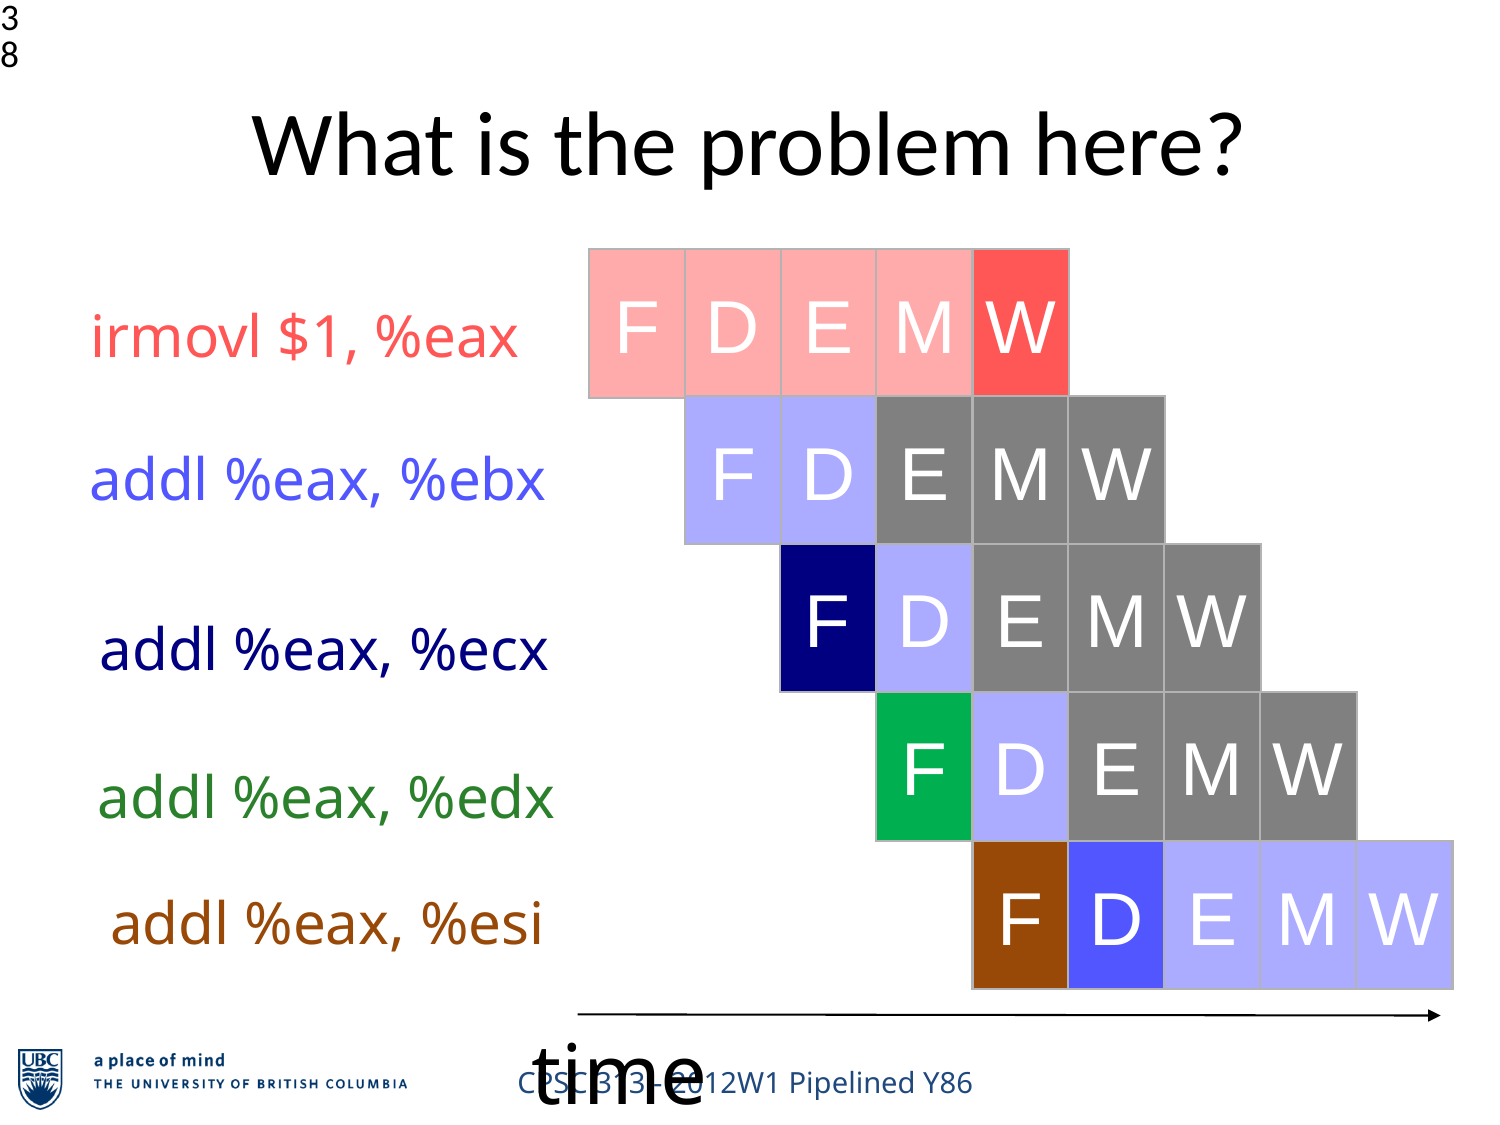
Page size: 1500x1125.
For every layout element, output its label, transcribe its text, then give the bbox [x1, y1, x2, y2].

text_box E [803, 277, 854, 369]
text_box D [1089, 869, 1144, 961]
text_box W [985, 277, 1056, 345]
text_box F [997, 869, 1044, 961]
text_box M [1180, 720, 1244, 811]
text_box D [897, 572, 952, 663]
text_box D [993, 720, 1048, 811]
text_box F [614, 277, 660, 369]
text_box F [901, 720, 947, 811]
text_box irmovl $1, %eax [90, 298, 520, 370]
text_box D [801, 424, 856, 515]
text_box E [1091, 720, 1142, 811]
text_box M [1085, 572, 1148, 663]
text_box F [709, 424, 756, 515]
text_box addl %eax, %edx [97, 759, 556, 831]
text_box M [1276, 869, 1340, 961]
text_box M [989, 424, 1052, 515]
text_box addl %eax, %ecx [99, 611, 550, 683]
text_box addl %eax, %esi [109, 886, 545, 957]
text_box E [1187, 869, 1238, 961]
picture [18, 1049, 407, 1110]
text_box D [705, 277, 760, 369]
text_box addl %eax, %ebx [89, 441, 547, 513]
text_box W [1368, 869, 1440, 961]
text_box M [893, 277, 956, 369]
text_box F [805, 572, 851, 663]
text_box W [1272, 720, 1344, 811]
text_box E [899, 424, 950, 515]
text_box W [985, 302, 1056, 369]
text_box time [525, 1020, 715, 1121]
text_box [589, 249, 1453, 989]
text_box E [995, 572, 1046, 663]
text_box W [1080, 424, 1152, 515]
text_box W [1176, 572, 1248, 663]
title What is the problem here? [75, 45, 1425, 233]
